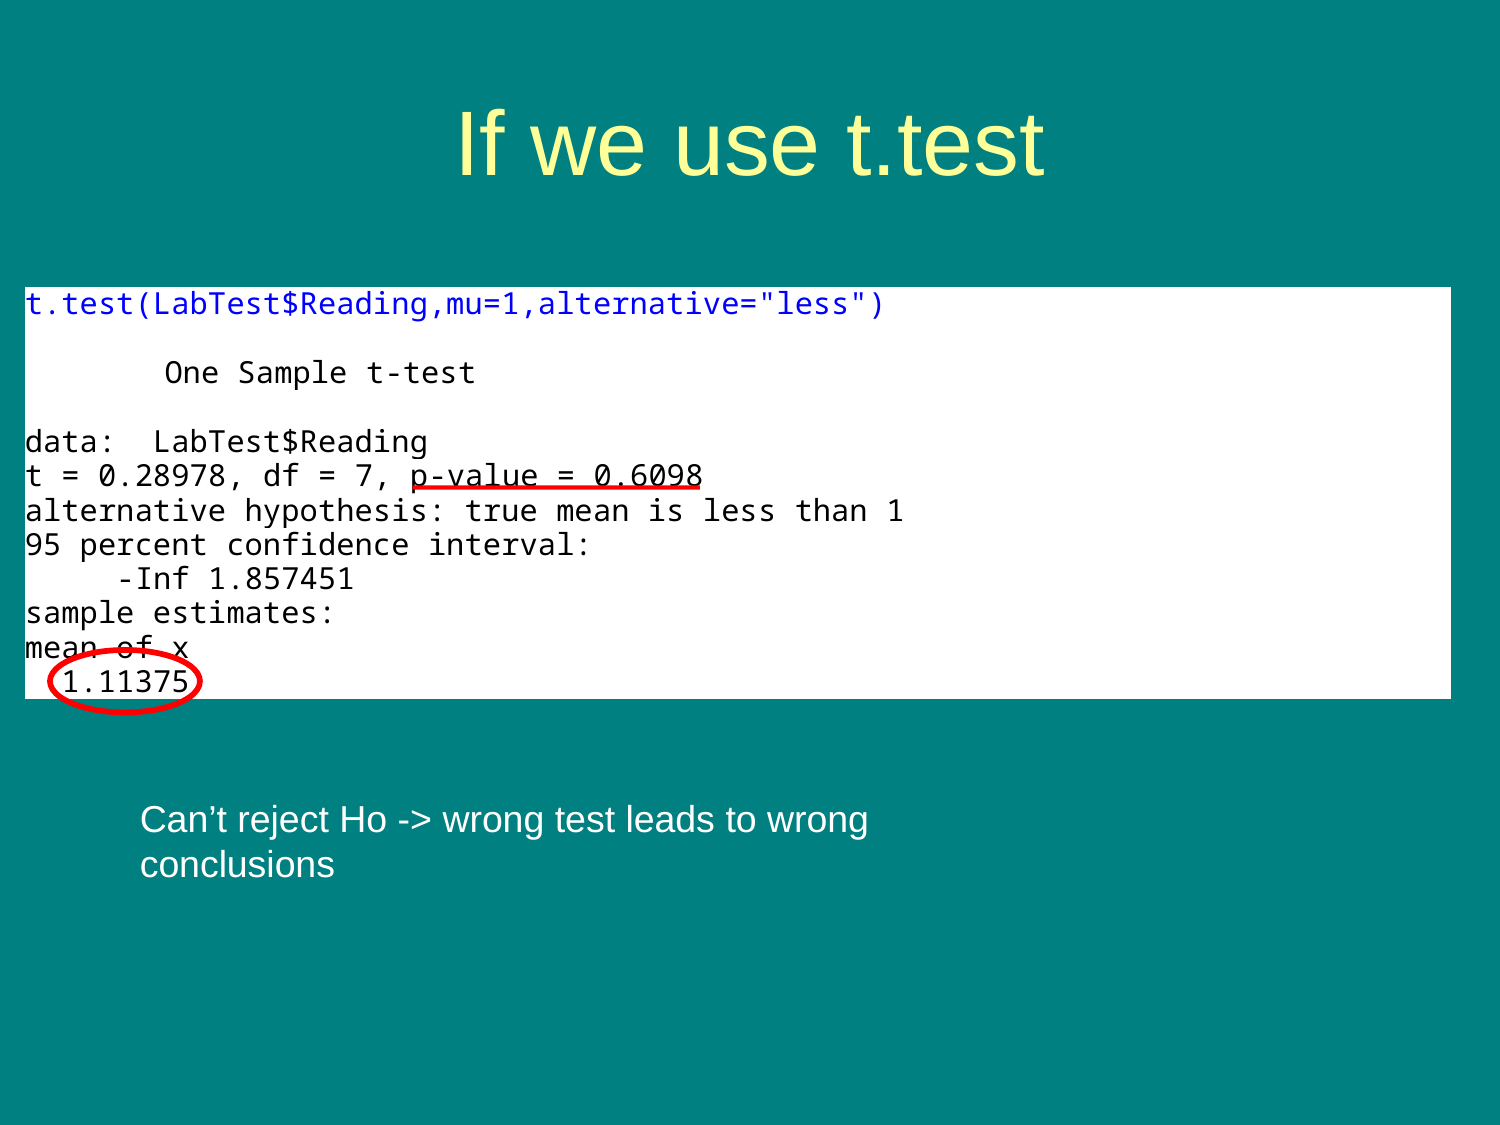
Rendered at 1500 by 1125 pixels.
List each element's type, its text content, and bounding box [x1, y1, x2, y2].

text_box Can’t reject Ho -> wrong test leads to wrong conclusions [125, 787, 975, 893]
title If we use t.test [75, 45, 1425, 233]
picture [53, 653, 196, 700]
picture [24, 287, 1453, 700]
